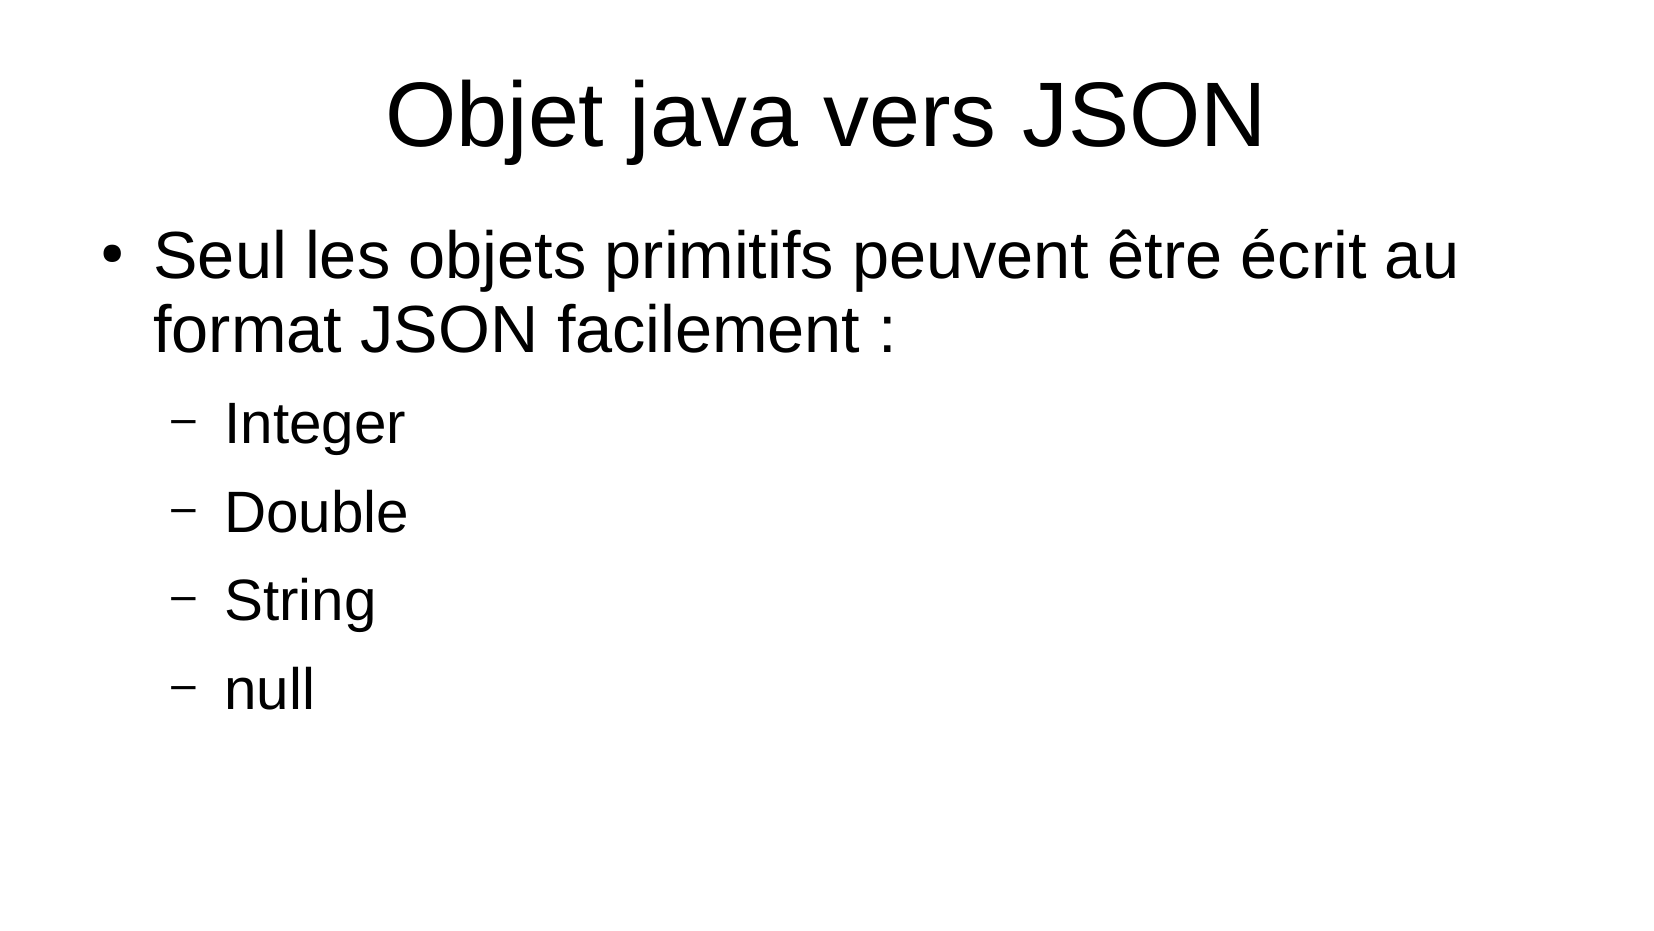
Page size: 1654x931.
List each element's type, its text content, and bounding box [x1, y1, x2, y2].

title Objet java vers JSON [82, 37, 1571, 193]
list Seul les objets primitifs peuvent être écrit au format JSON facilement : Integer Double String null [82, 217, 1571, 758]
